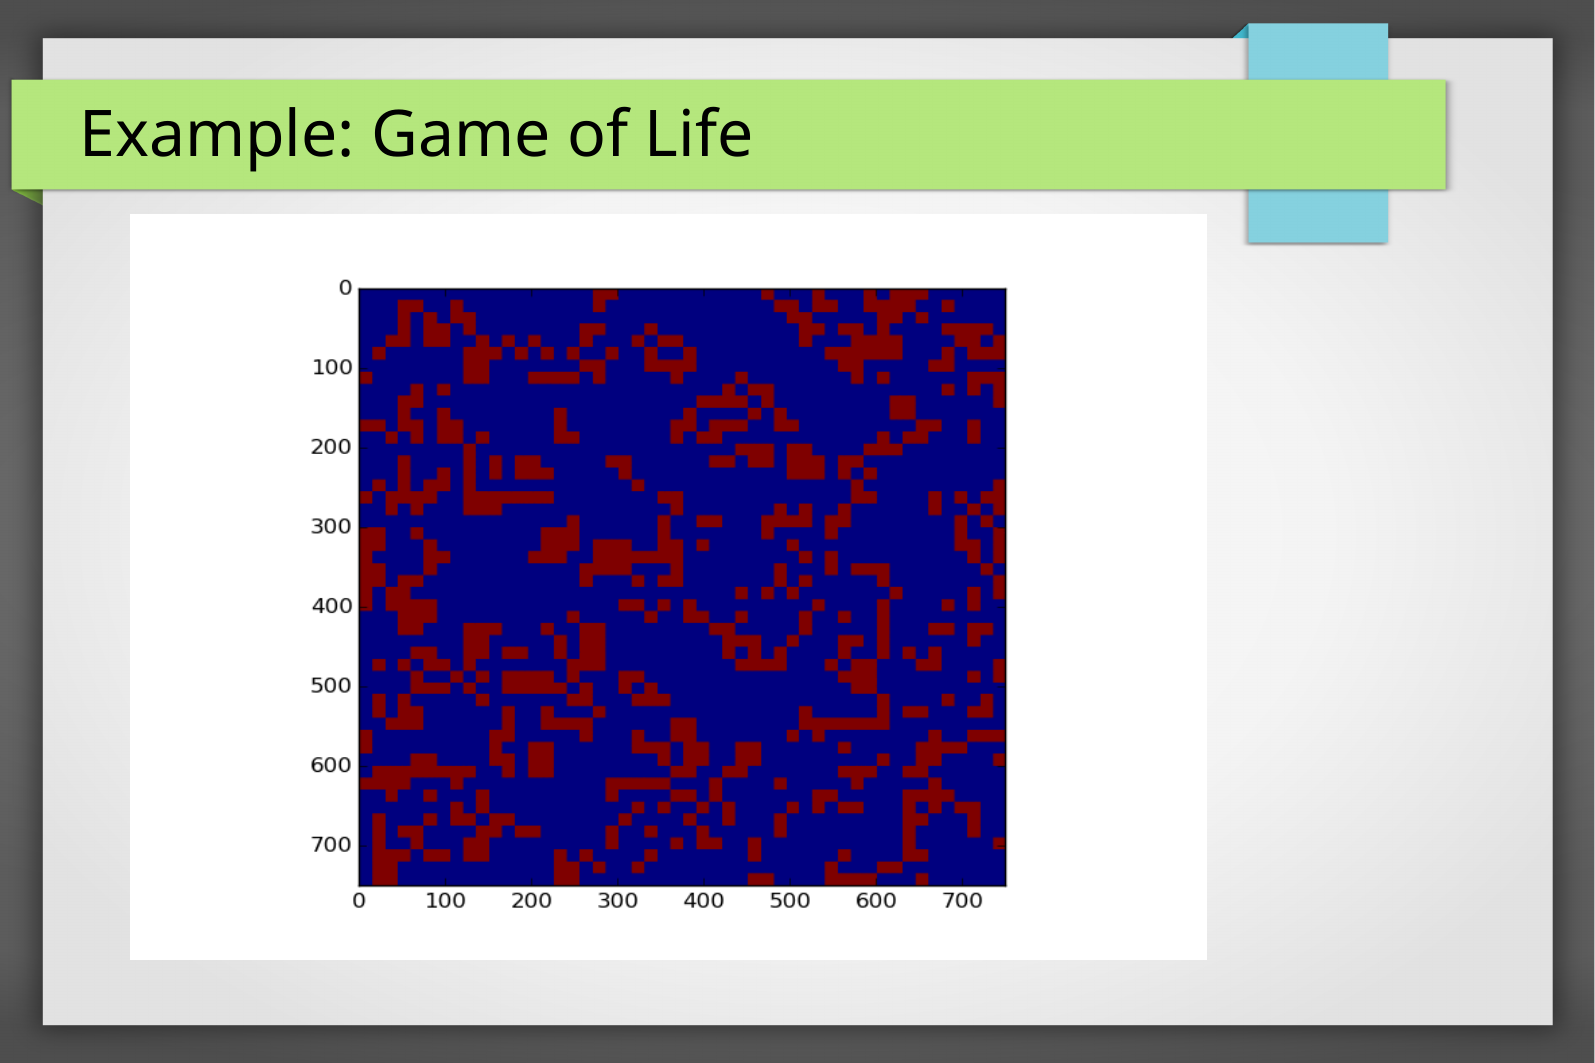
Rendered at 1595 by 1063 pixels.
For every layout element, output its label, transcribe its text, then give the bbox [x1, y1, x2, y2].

picture [0, 0, 1595, 1063]
title Example: Game of Life [79, 78, 1219, 185]
